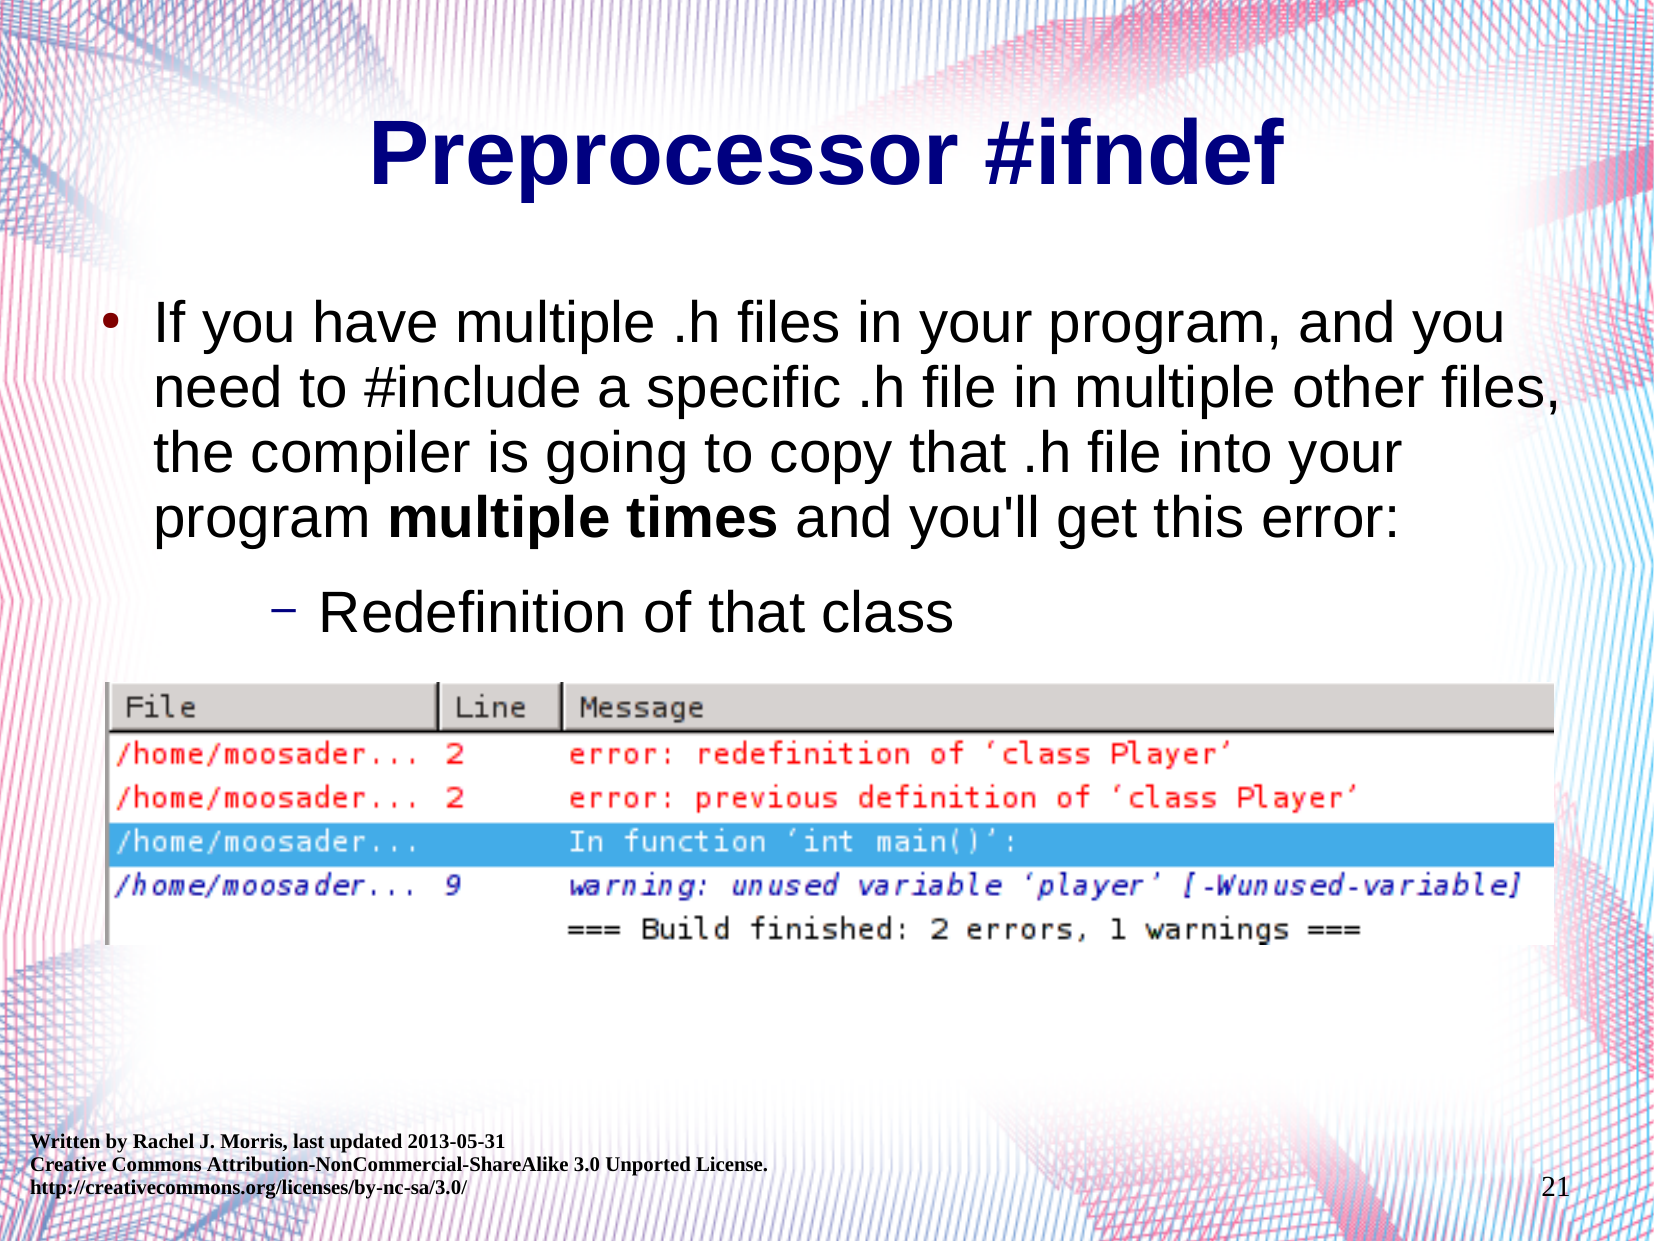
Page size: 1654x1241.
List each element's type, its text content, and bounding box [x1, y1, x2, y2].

title Preprocessor #ifndef [82, 49, 1571, 257]
list If you have multiple .h files in your program, and you need to #include a specific .h file in multiple other files, the compiler is going to copy that .h file into your program multiple times and you'll get this error: Redefinition of that class [82, 290, 1571, 645]
picture [0, 0, 1654, 1241]
